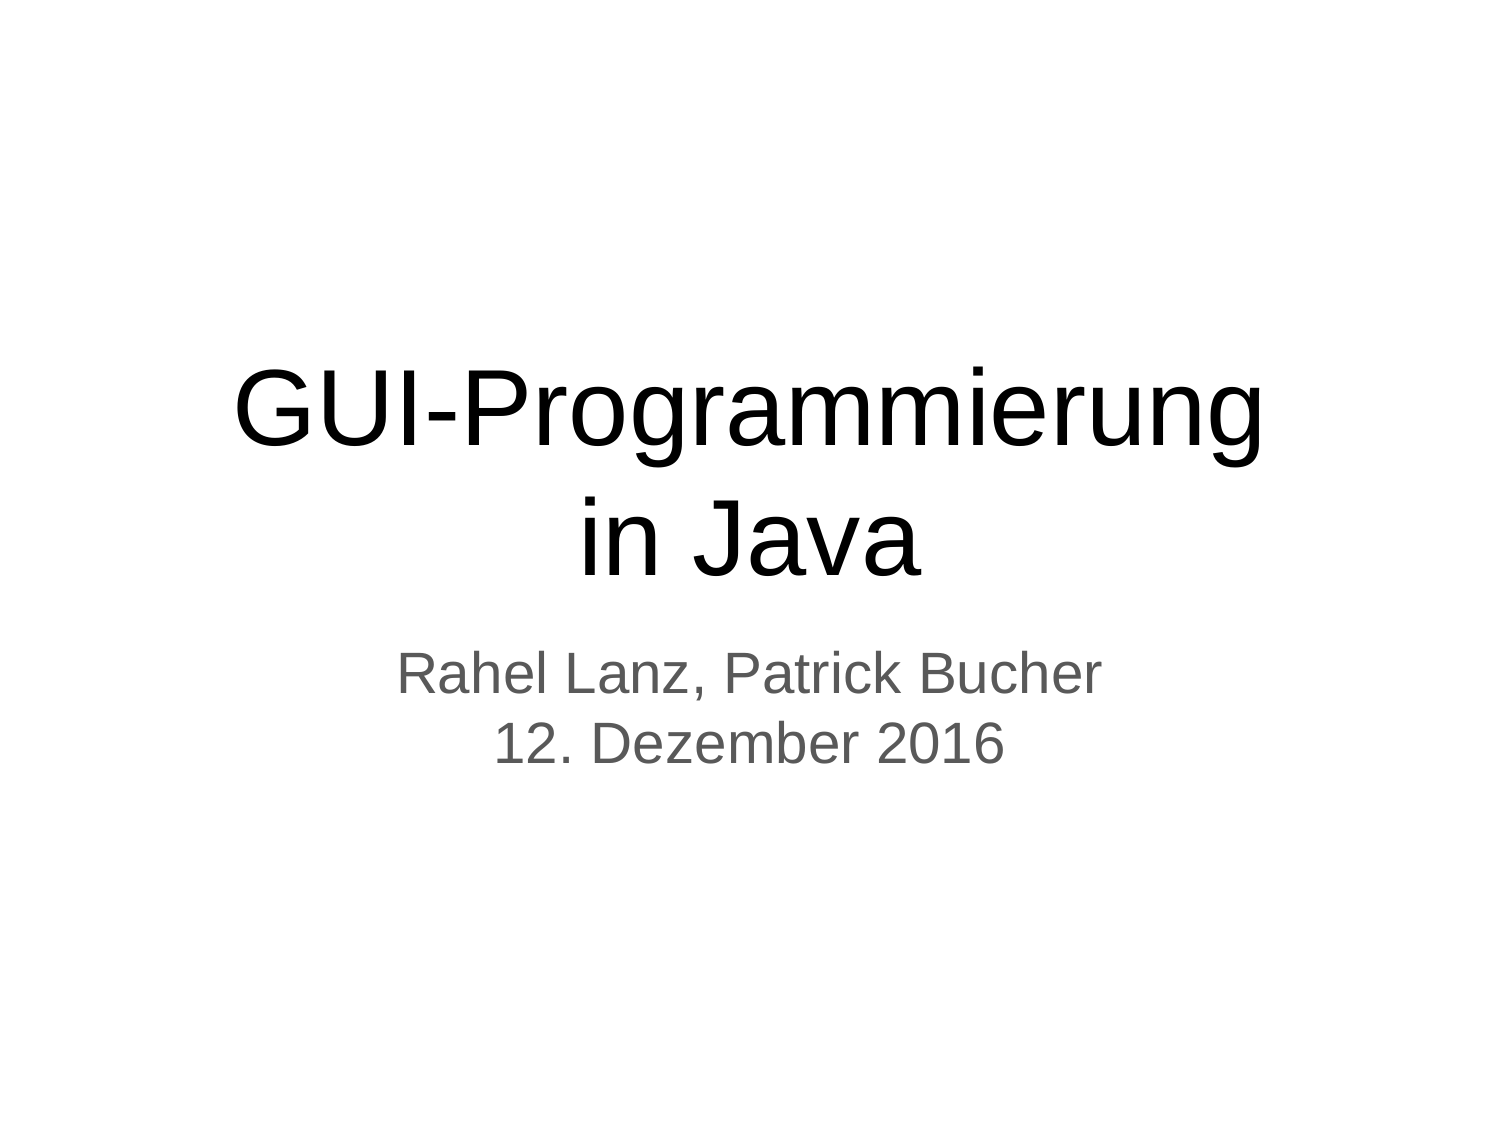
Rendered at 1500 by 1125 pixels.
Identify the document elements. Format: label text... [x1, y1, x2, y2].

title GUI-Programmierung in Java [51, 162, 1449, 612]
subtitle Rahel Lanz, Patrick Bucher 12. Dezember 2016 [51, 619, 1449, 794]
